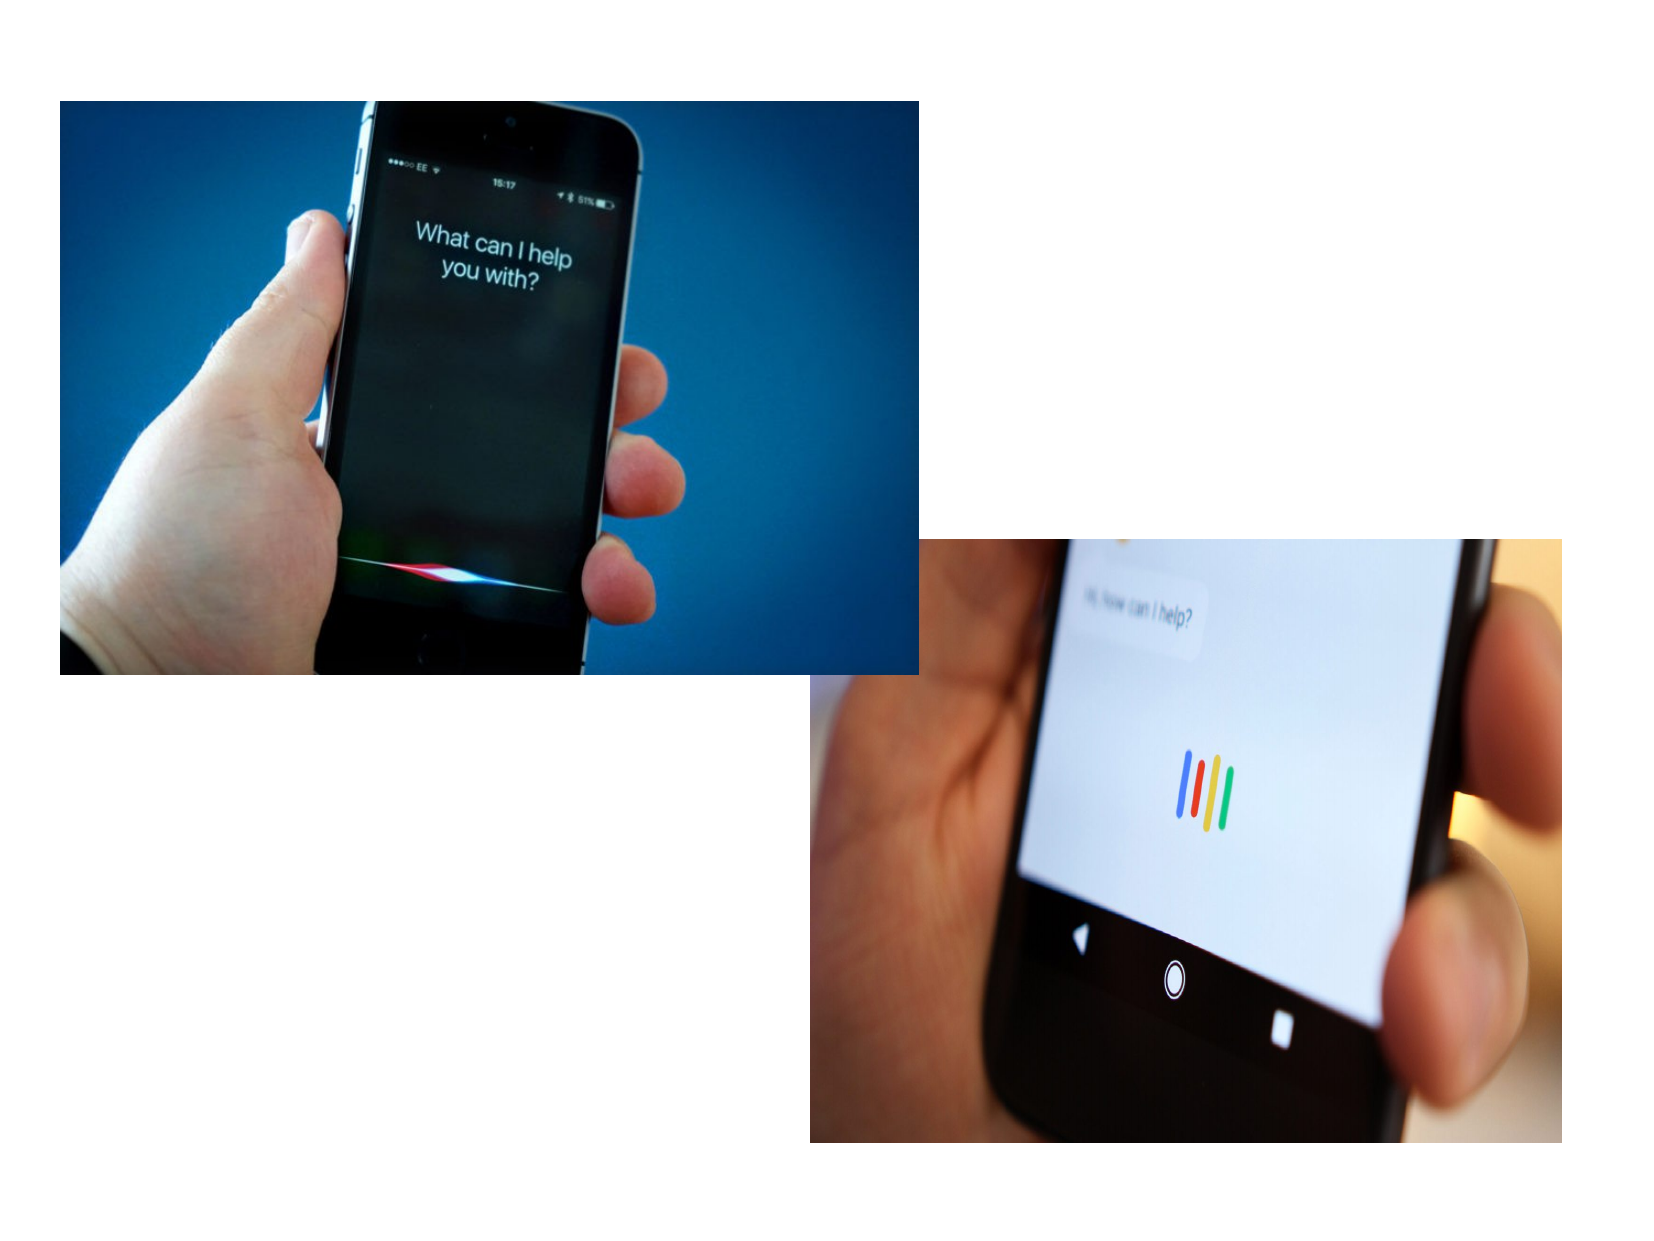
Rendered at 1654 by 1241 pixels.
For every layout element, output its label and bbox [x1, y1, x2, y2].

picture [60, 101, 1562, 1144]
